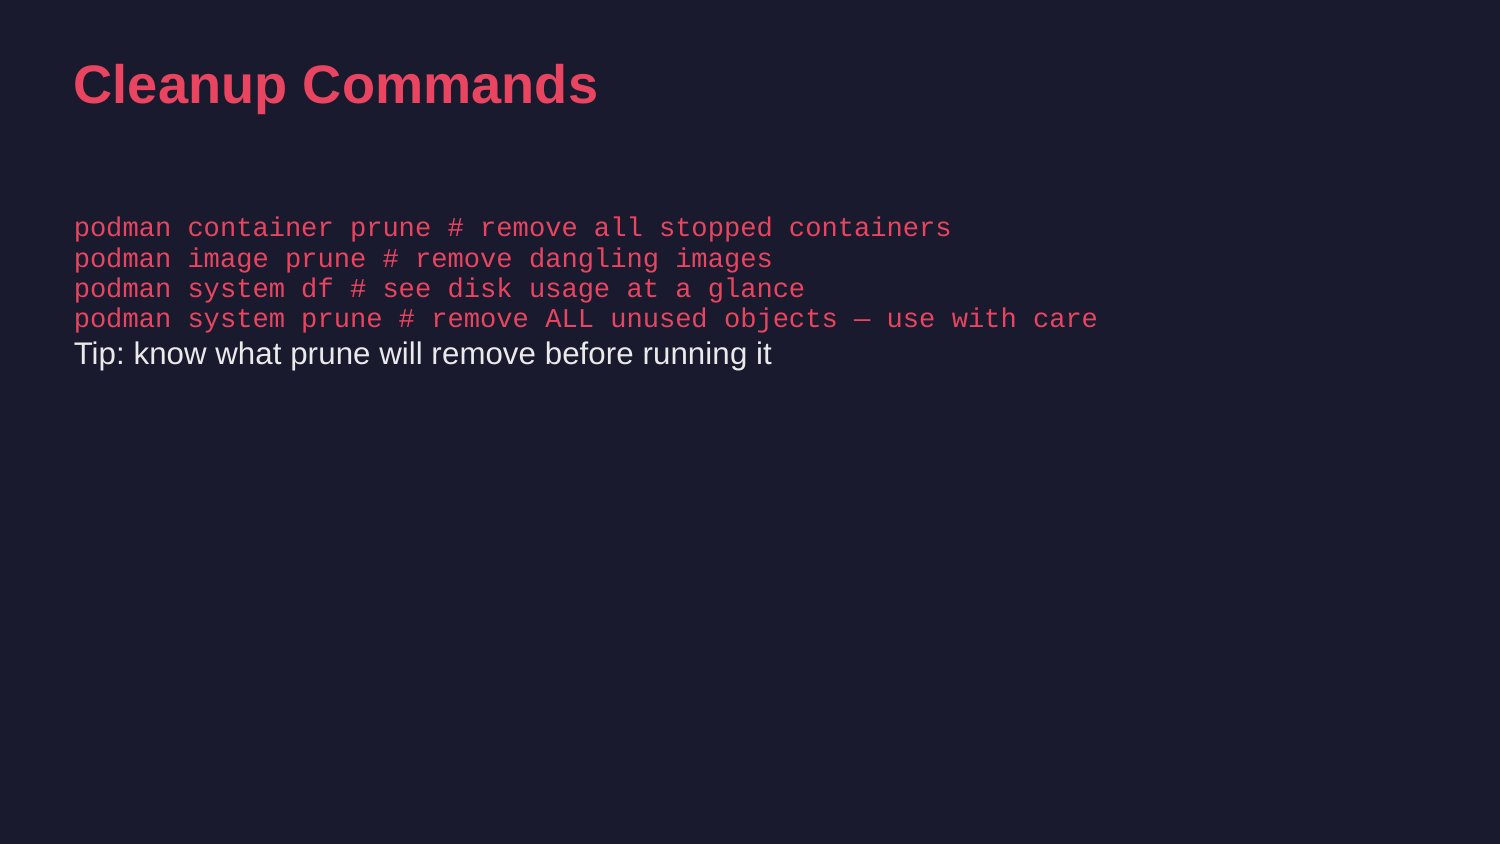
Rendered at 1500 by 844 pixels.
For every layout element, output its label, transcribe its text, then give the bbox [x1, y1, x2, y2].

title Cleanup Commands [59, 47, 1441, 166]
text_box podman container prune # remove all stopped containers podman image prune # remove dangling images podman system df # see disk usage at a glance podman system prune # remove ALL unused objects — use with care Tip: know what prune will remove before running it [59, 206, 1441, 798]
